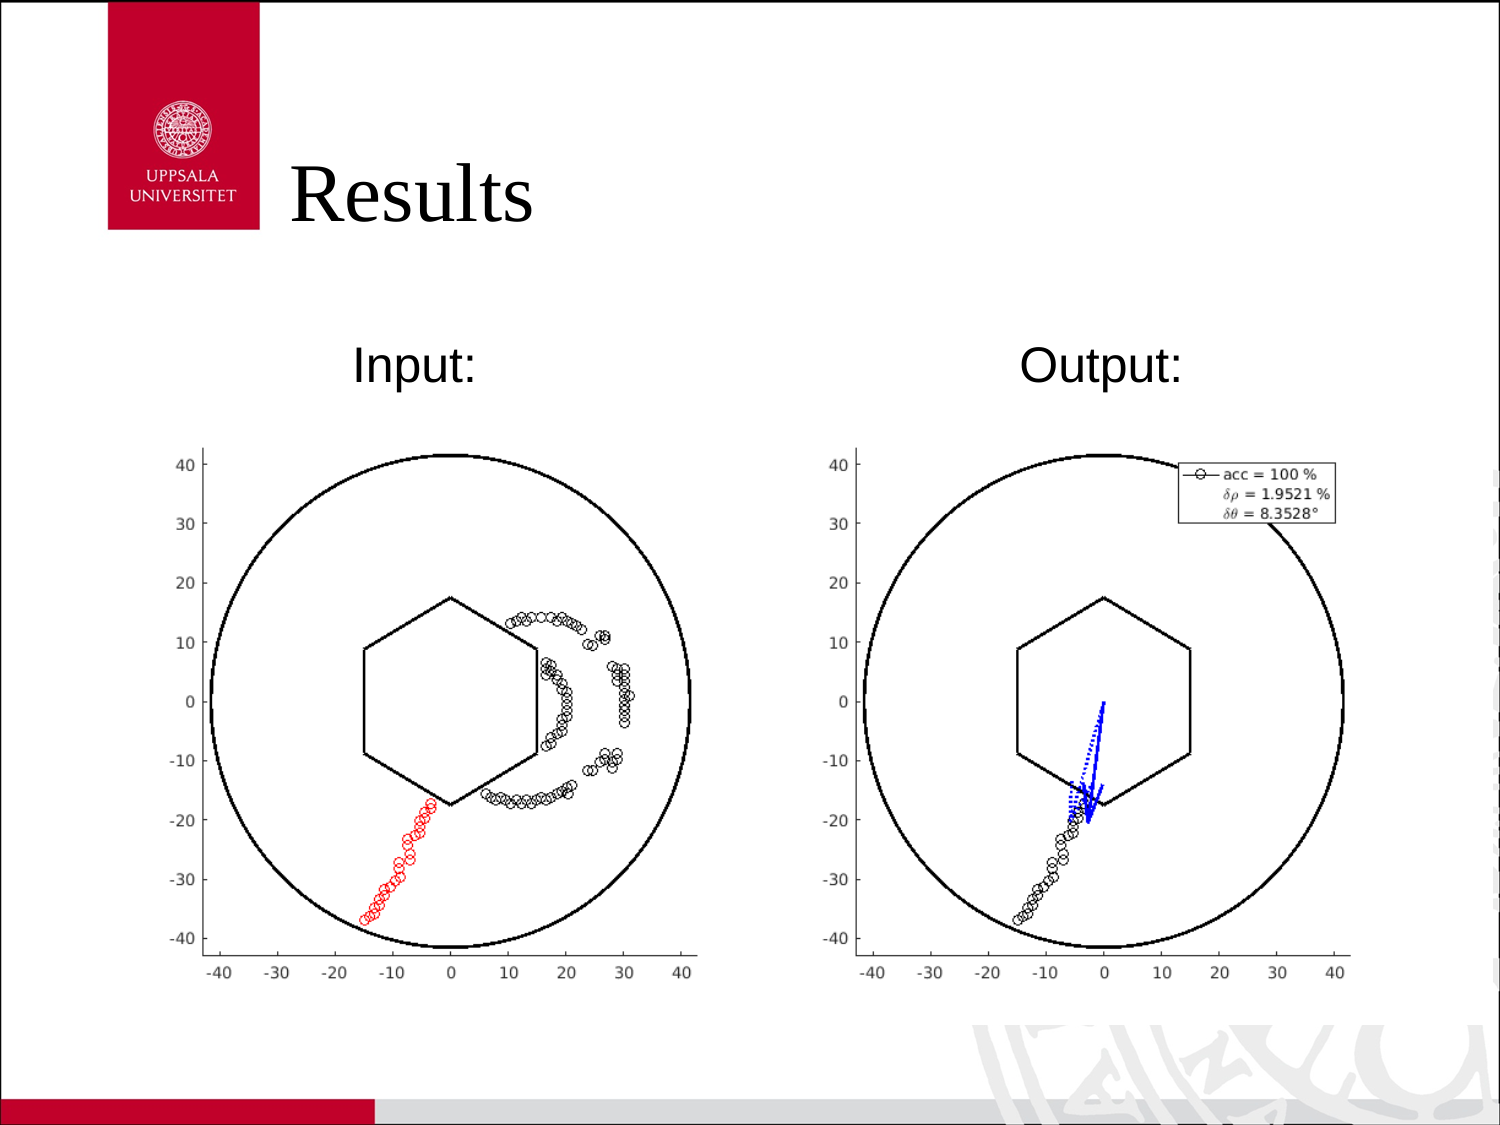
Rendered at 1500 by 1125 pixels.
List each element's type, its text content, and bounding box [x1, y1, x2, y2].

title Results [289, 99, 1436, 288]
text_box Input: [337, 330, 503, 401]
text_box Output: [1004, 330, 1210, 401]
picture [0, 0, 1500, 1125]
